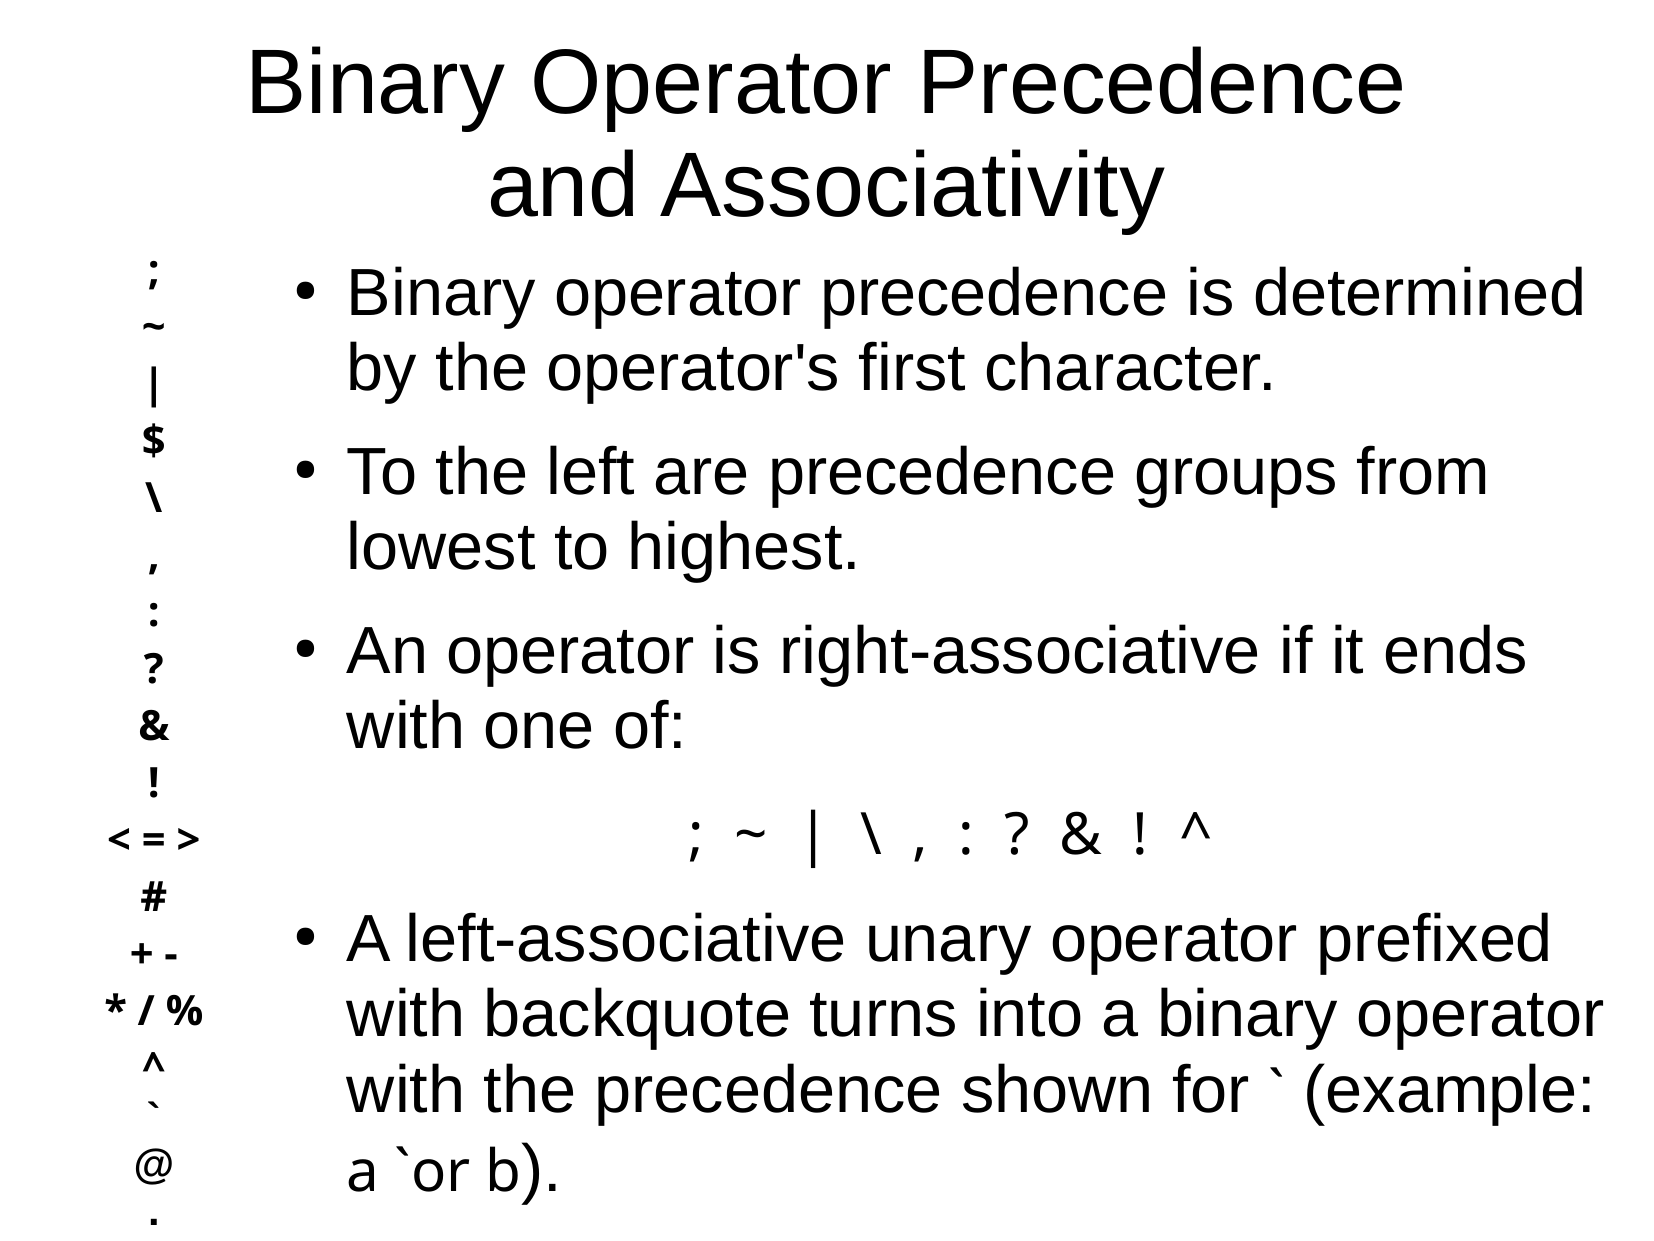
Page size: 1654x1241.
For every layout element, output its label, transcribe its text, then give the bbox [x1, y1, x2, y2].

list ; ~ | $ \ , : ? & ! < = > # + - * / % ^ ` @ . [82, 240, 226, 1192]
title Binary Operator Precedence and Associativity [82, 30, 1571, 238]
list Binary operator precedence is determined by the operator's first character. To the left are precedence groups from lowest to highest. An operator is right-associative if it ends with one of: ; ~ | \ , : ? & ! ^ A left-associative unary operator prefixed with backquote turns into a binary operator with the precedence shown for ` (example: a `or b). [275, 255, 1626, 1201]
